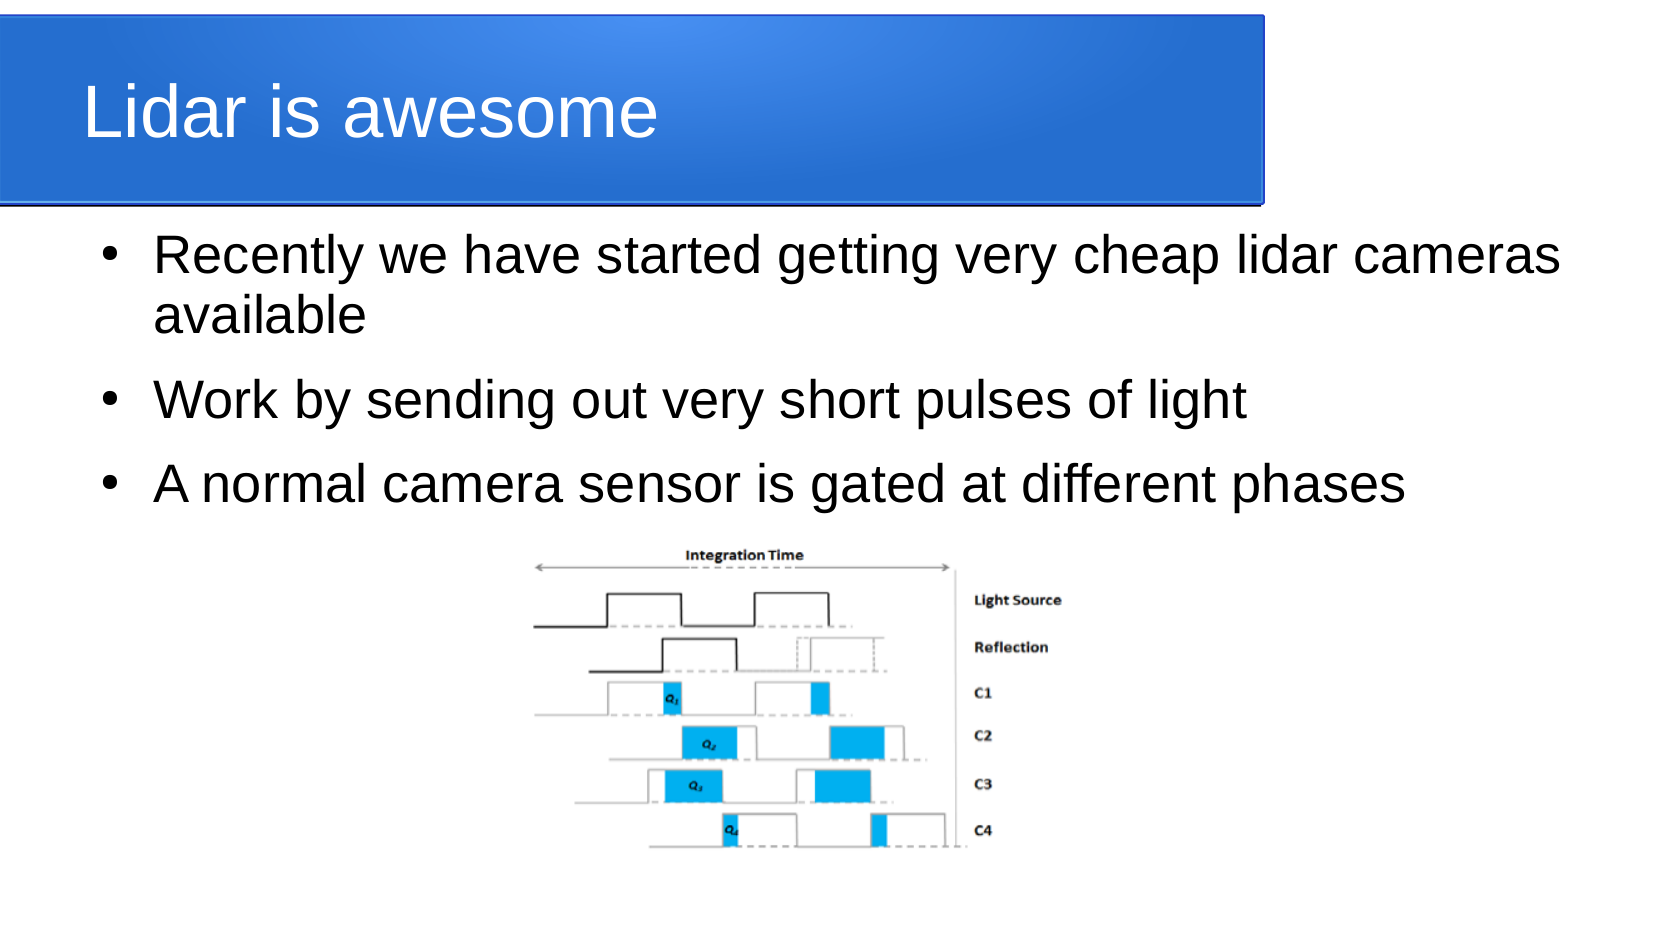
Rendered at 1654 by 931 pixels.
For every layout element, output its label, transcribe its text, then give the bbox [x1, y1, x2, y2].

list Recently we have started getting very cheap lidar cameras available Work by sending out very short pulses of light A normal camera sensor is gated at different phases [82, 224, 1571, 764]
picture [507, 531, 1063, 864]
title Lidar is awesome [82, 35, 1235, 189]
